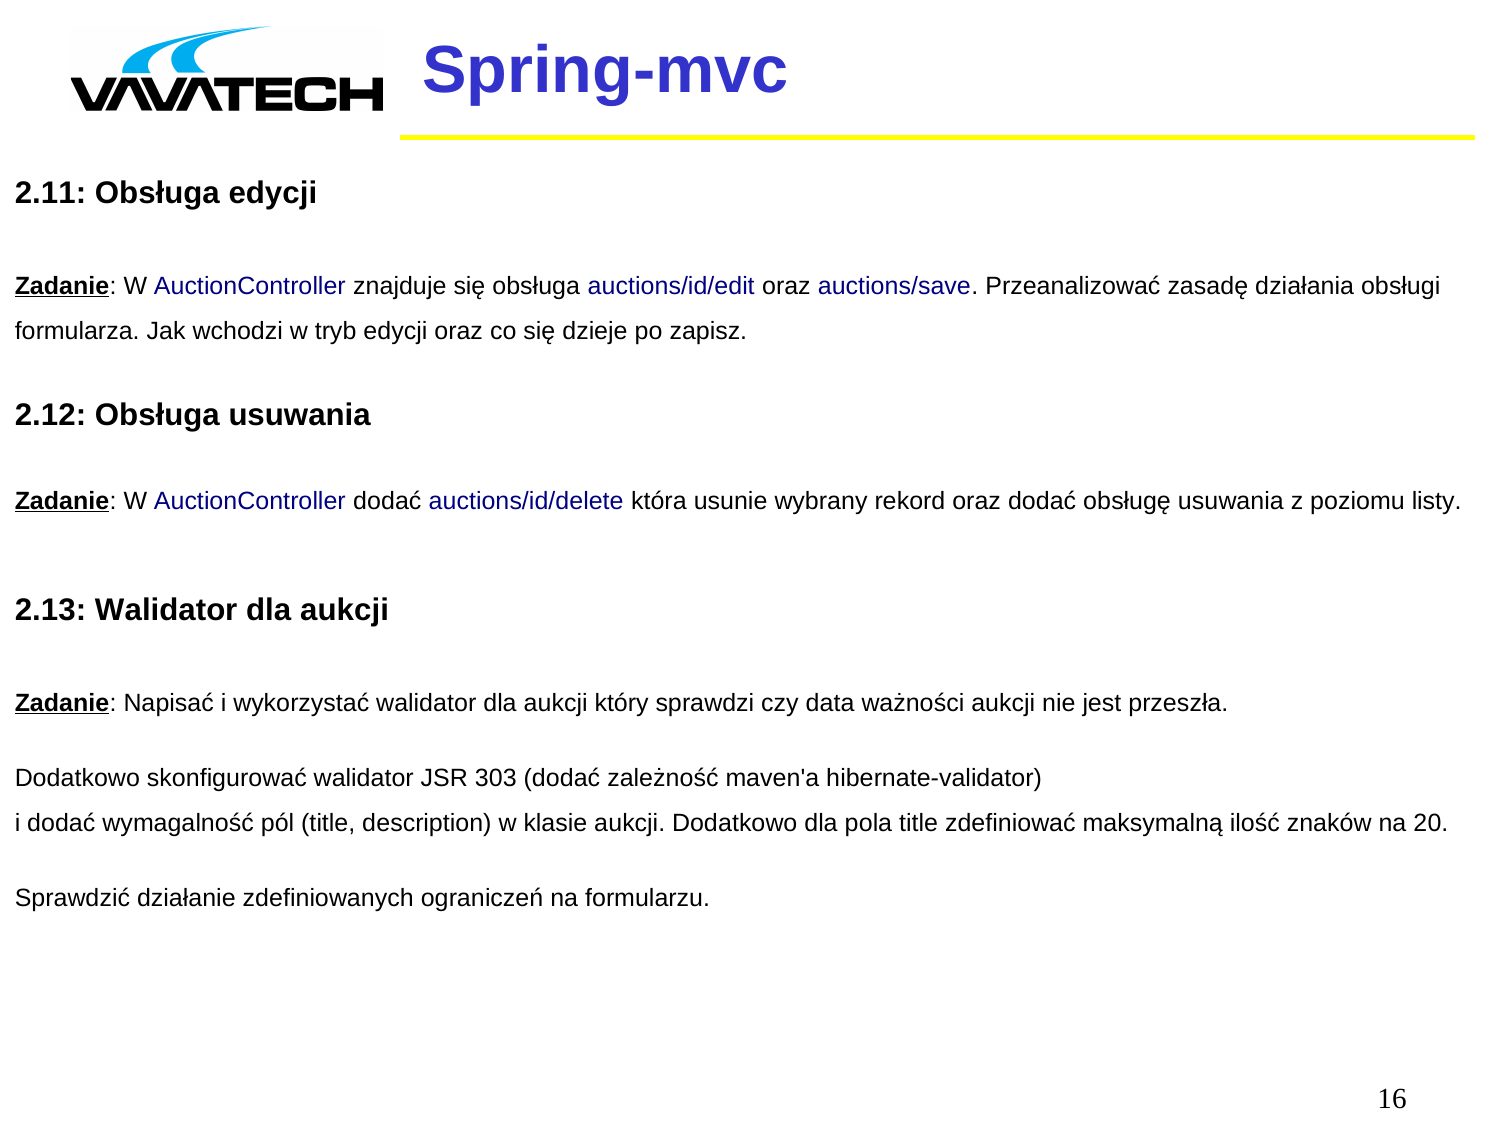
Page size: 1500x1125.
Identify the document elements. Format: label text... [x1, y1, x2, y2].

text_box 2.11: Obsługa edycji Zadanie: W AuctionController znajduje się obsługa auctions/id/edit oraz auctions/save. Przeanalizować zasadę działania obsługi formularza. Jak wchodzi w tryb edycji oraz co się dzieje po zapisz. 2.12: Obsługa usuwania Zadanie: W AuctionController dodać auctions/id/delete która usunie wybrany rekord oraz dodać obsługę usuwania z poziomu listy. 2.13: Walidator dla aukcji Zadanie: Napisać i wykorzystać walidator dla aukcji który sprawdzi czy data ważności aukcji nie jest przeszła. Dodatkowo skonfigurować walidator JSR 303 (dodać zależność maven'a hibernate-validator) i dodać wymagalność pól (title, description) w klasie aukcji. Dodatkowo dla pola title zdefiniować maksymalną ilość znaków na 20. Sprawdzić działanie zdefiniowanych ograniczeń na formularzu. [0, 165, 1500, 1125]
picture [70, 26, 383, 111]
title Spring-mvc [407, 0, 1479, 157]
